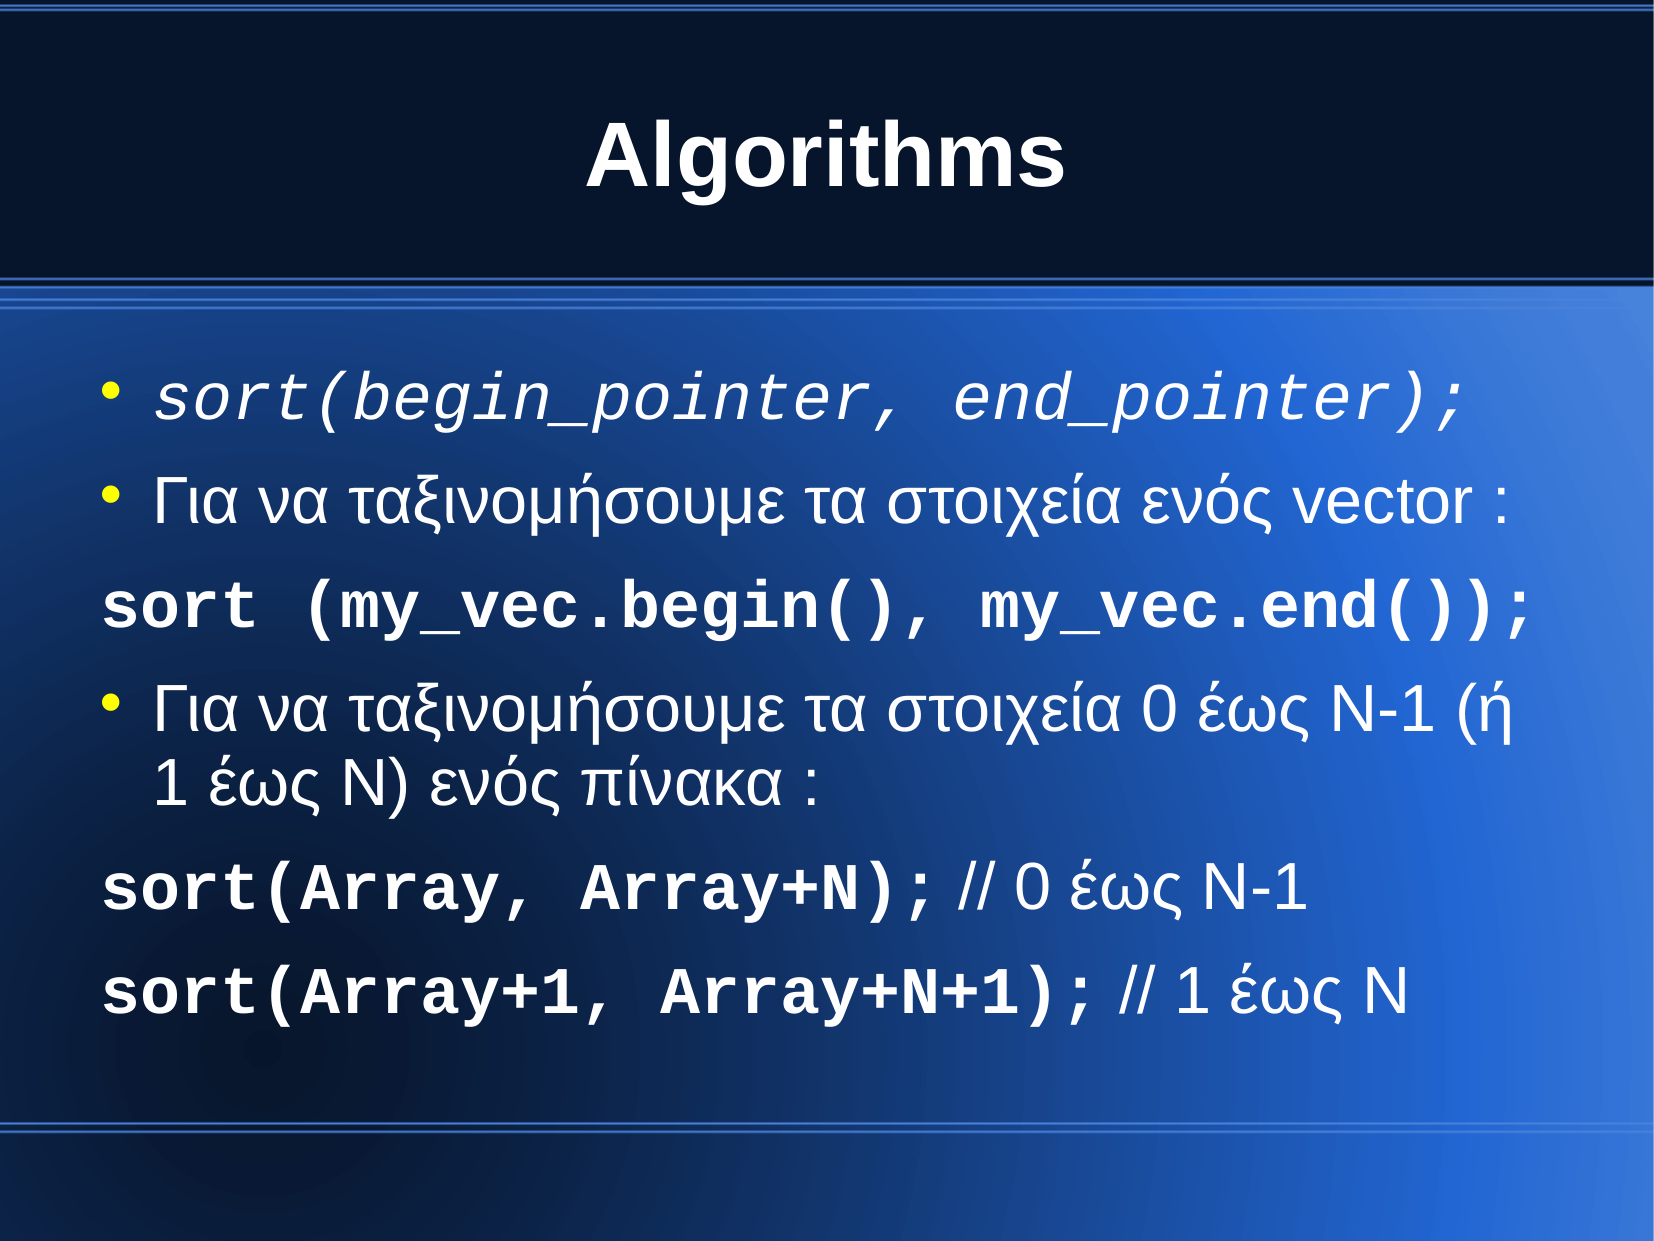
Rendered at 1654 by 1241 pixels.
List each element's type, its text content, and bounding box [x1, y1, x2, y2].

title Algorithms [82, 49, 1571, 257]
picture [0, 0, 1654, 1241]
list sort(begin_pointer, end_pointer); Για να ταξινομήσουμε τα στοιχεία ενός vector : sort (my_vec.begin(), my_vec.end()); Για να ταξινομήσουμε τα στοιχεία 0 έως Ν-1 (ή 1 έως Ν) ενός πίνακα : sort(Array, Array+N); // 0 έως Ν-1 sort(Array+1, Array+N+1); // 1 έως Ν [82, 355, 1571, 1174]
